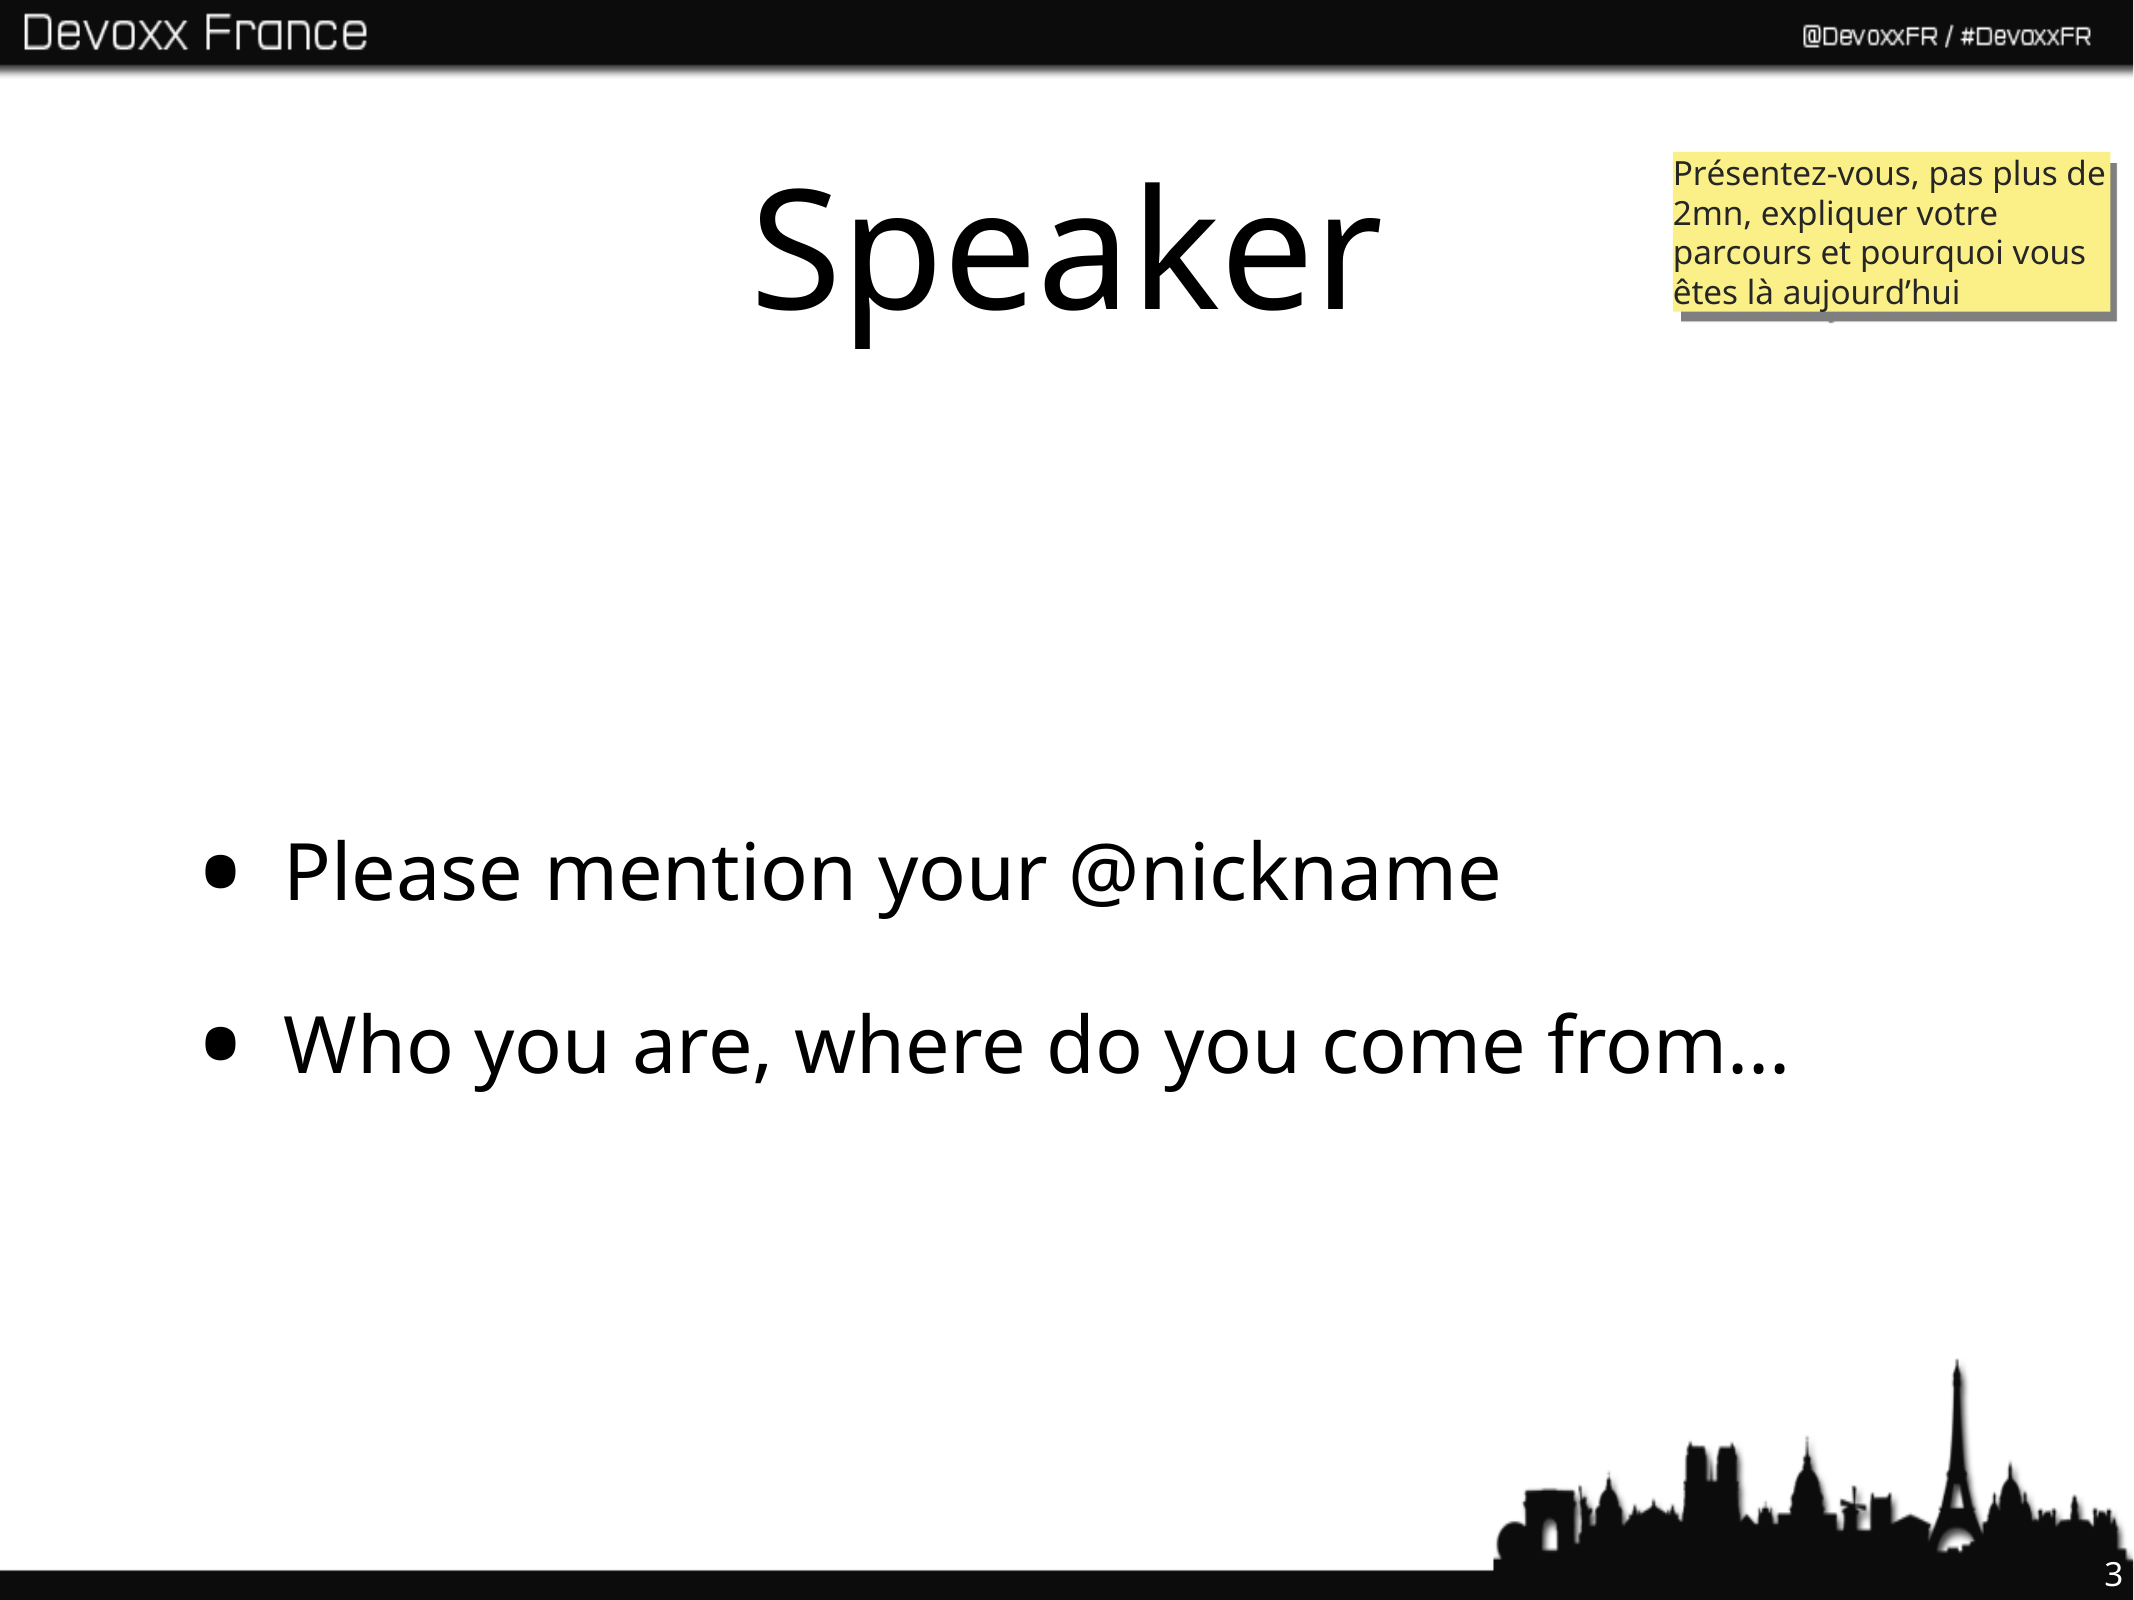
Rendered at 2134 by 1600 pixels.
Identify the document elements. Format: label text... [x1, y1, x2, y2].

title Speaker [152, 41, 1982, 444]
picture [0, 0, 2134, 1600]
text_box Présentez-vous, pas plus de 2mn, expliquer votre parcours et pourquoi vous êtes là aujourd’hui [1672, 151, 2111, 312]
list Please mention your @nickname Who you are, where do you come from... [152, 456, 1982, 1455]
